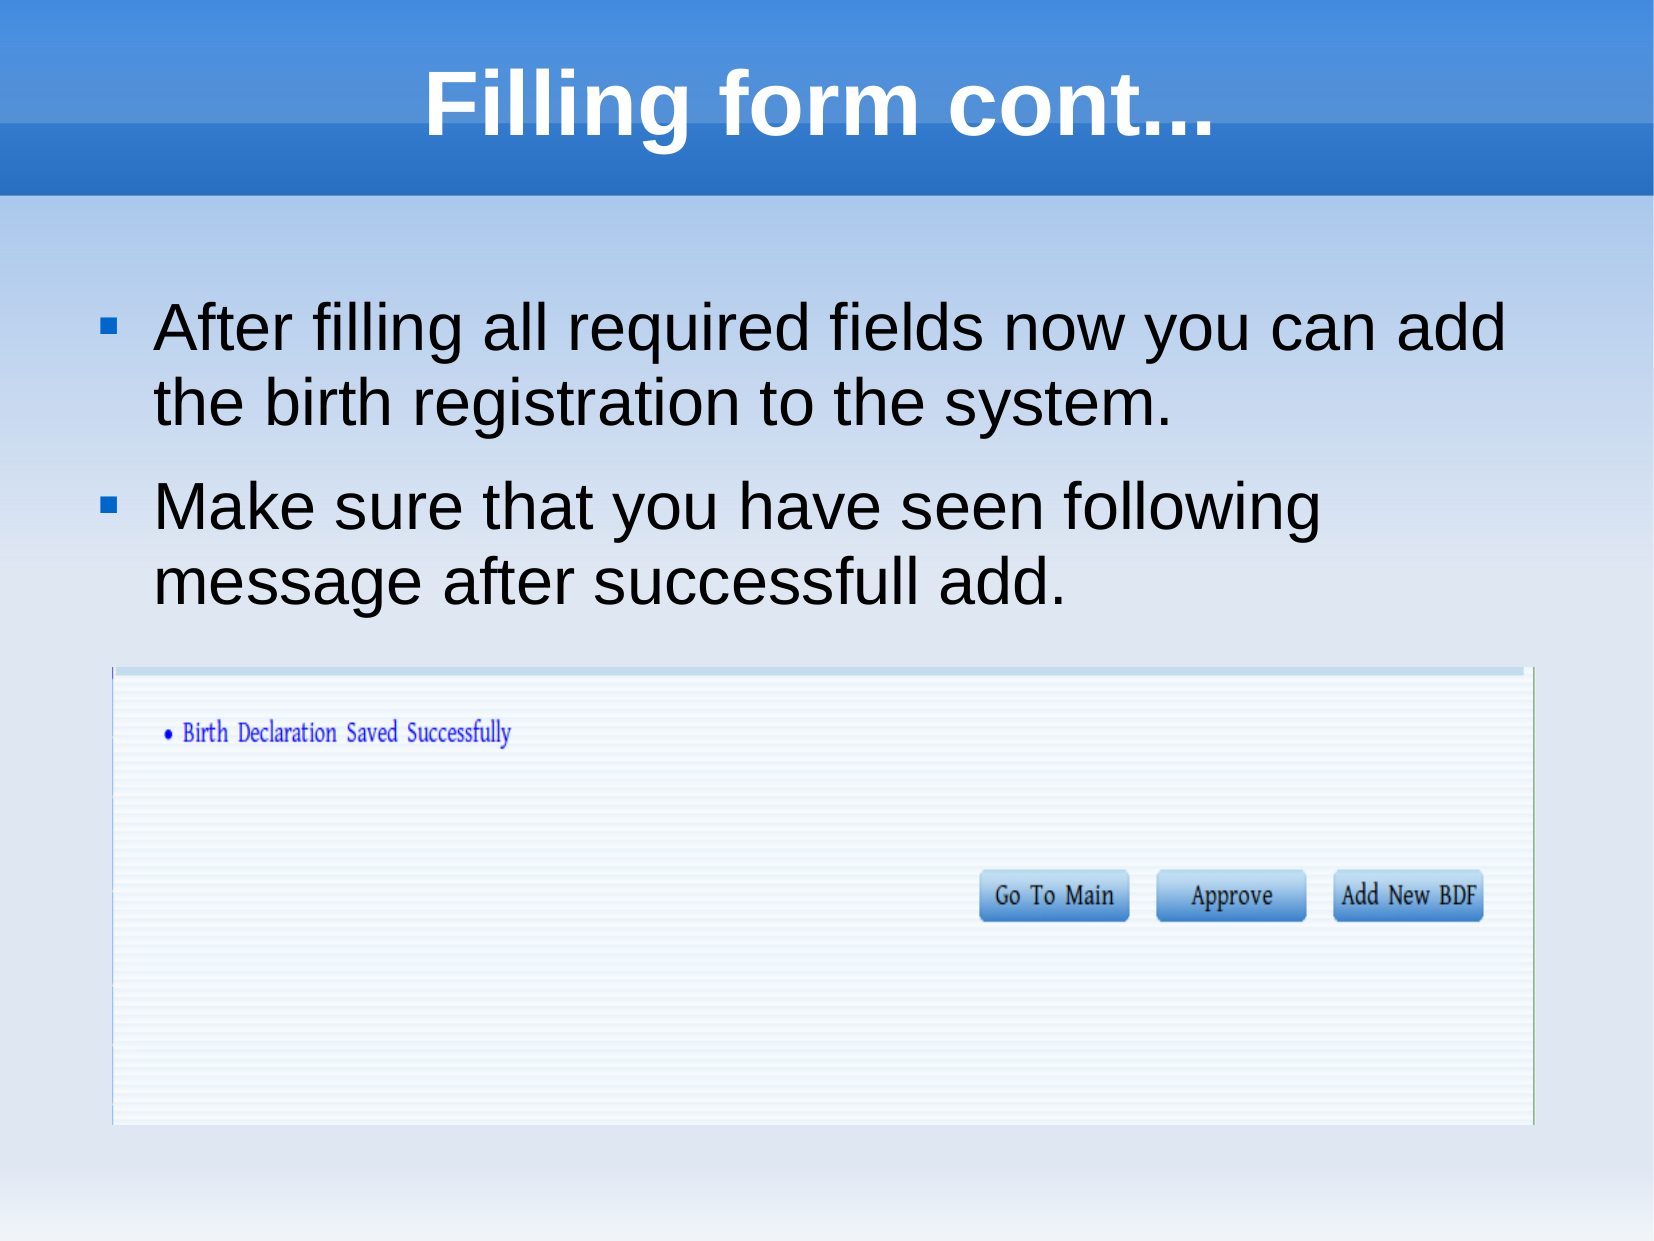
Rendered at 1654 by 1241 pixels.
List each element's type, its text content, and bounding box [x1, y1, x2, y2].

picture [0, 0, 1654, 1241]
title Filling form cont... [76, 7, 1565, 200]
list After filling all required fields now you can add the birth registration to the system. Make sure that you have seen following message after successfull add. [82, 290, 1571, 1094]
